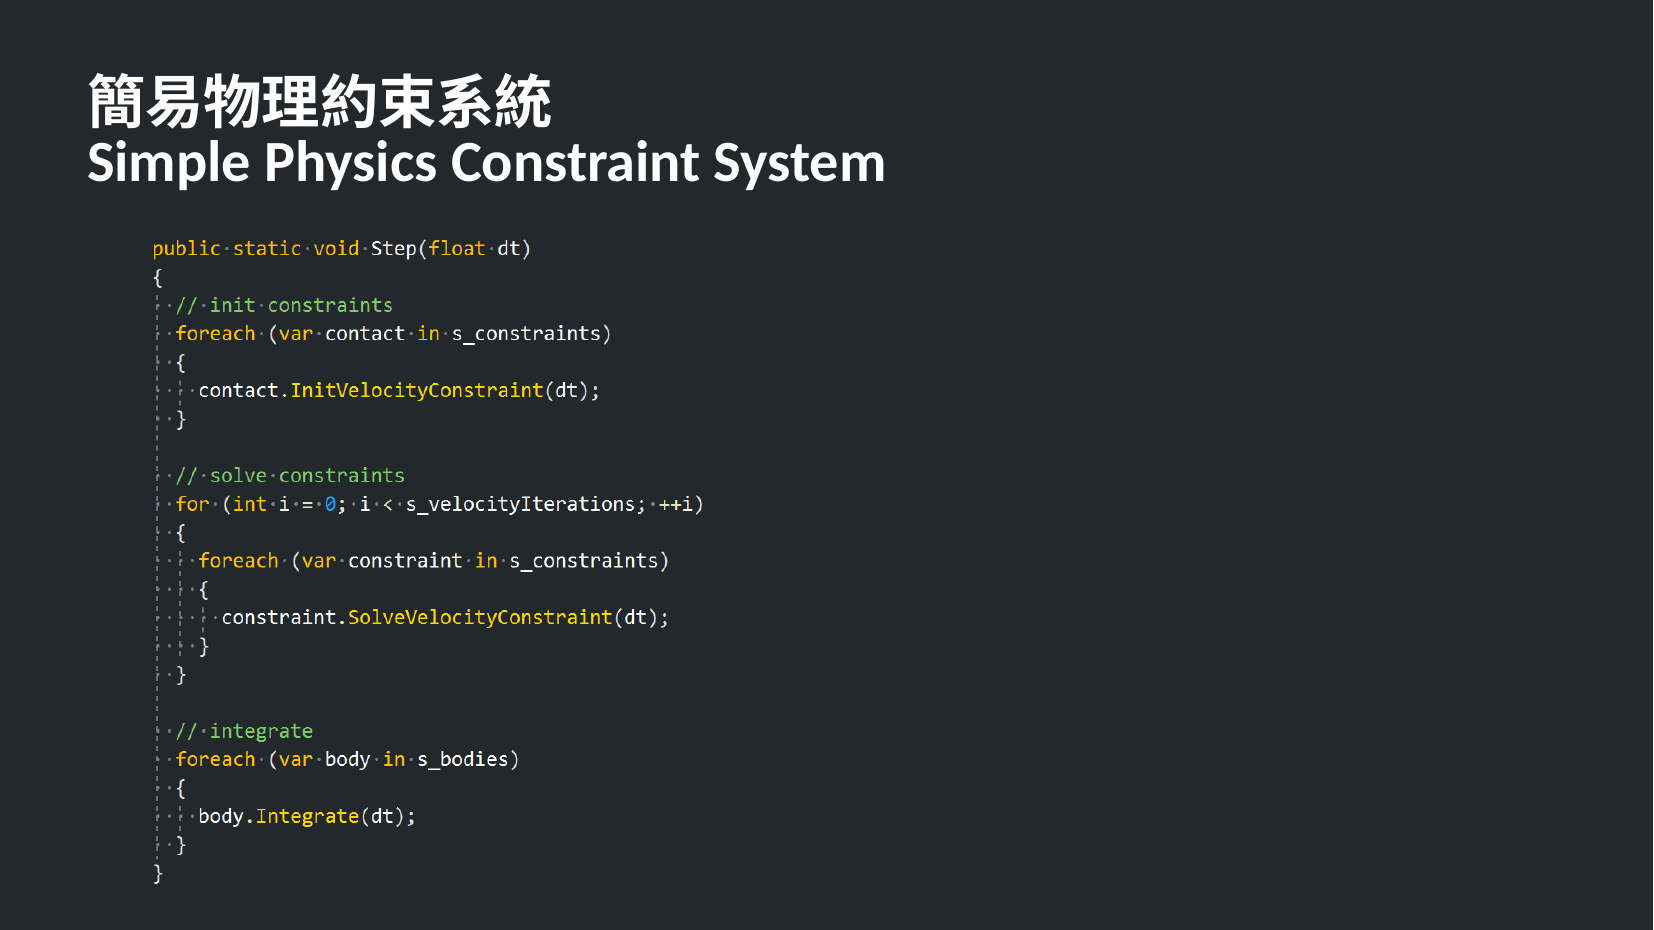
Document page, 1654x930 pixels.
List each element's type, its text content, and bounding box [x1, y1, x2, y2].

text_box 簡易物理約束系統 Simple Physics Constraint System [72, 72, 1363, 221]
picture [150, 234, 706, 890]
